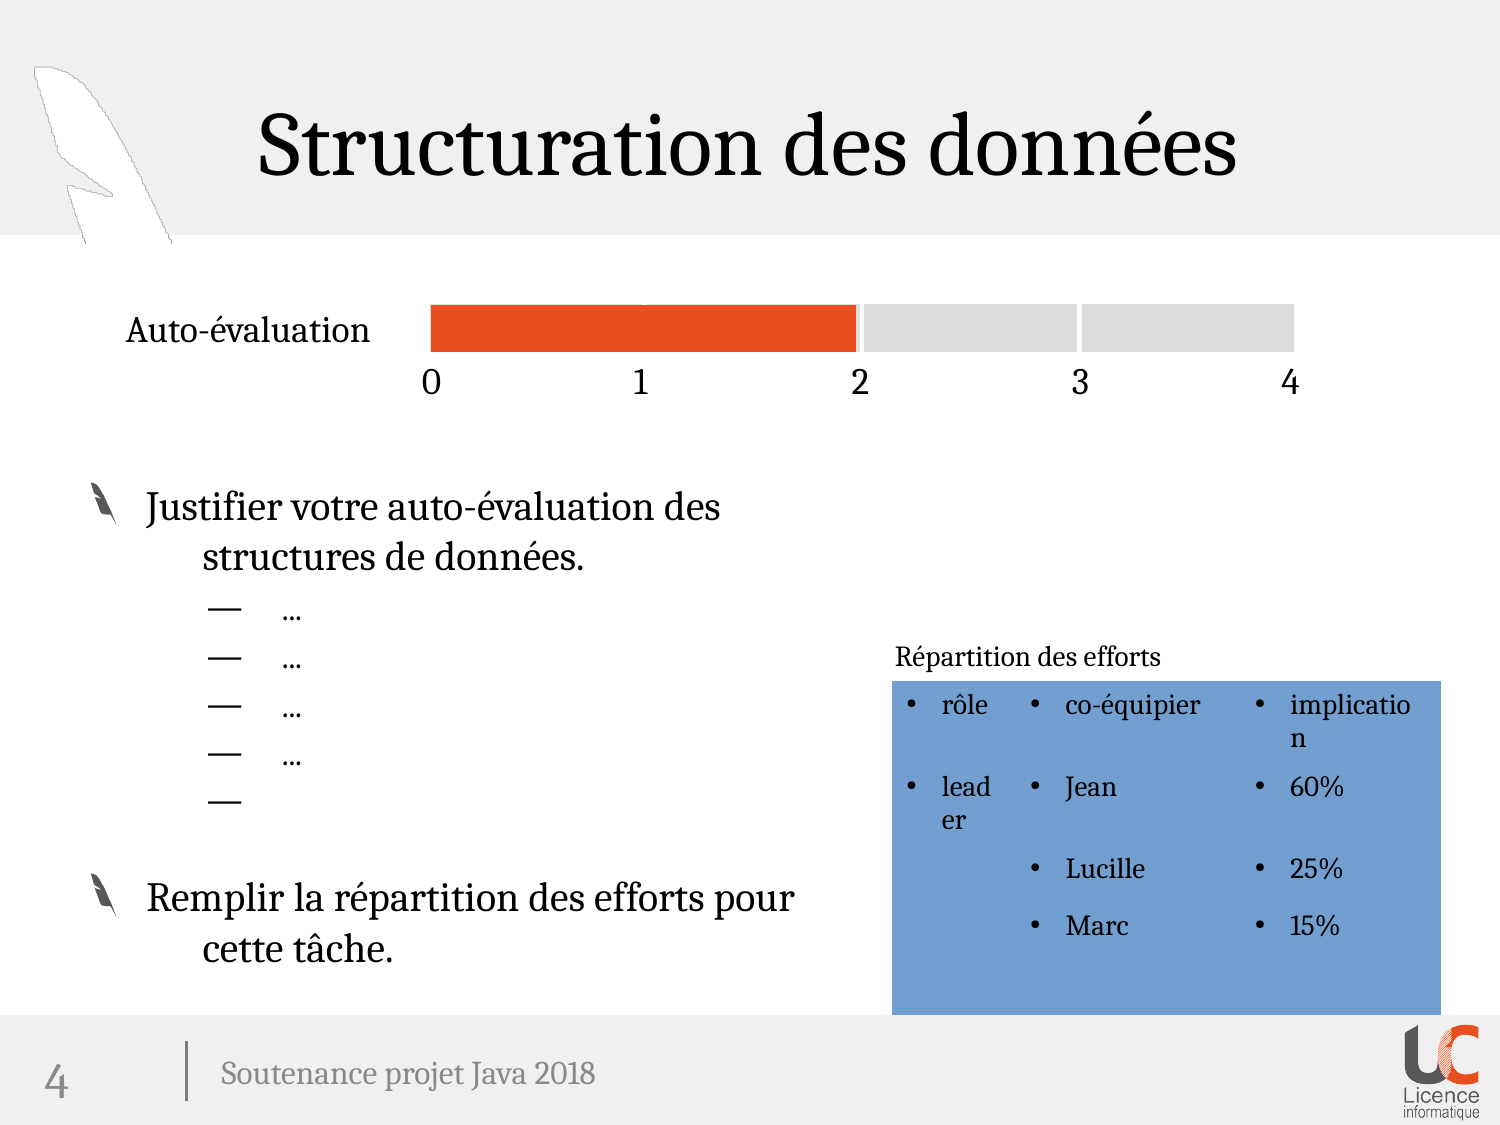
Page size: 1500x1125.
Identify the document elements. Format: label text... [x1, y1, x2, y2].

table_cell Lucille [1016, 844, 1240, 901]
text_box Répartition des efforts [879, 630, 1237, 681]
table_header co-équipier [1016, 681, 1240, 763]
table_cell 25% [1240, 844, 1441, 901]
table_cell [1240, 958, 1441, 1015]
table_cell 60% [1240, 763, 1441, 844]
table_cell [892, 901, 1016, 958]
list Justifier votre auto-évaluation des structures de données. ... ... ... ... Remplir la répartition des efforts pour cette tâche. [75, 444, 869, 1005]
table_cell [892, 844, 1016, 901]
table_cell Marc [1016, 901, 1240, 958]
title Structuration des données [75, 45, 1426, 233]
table_header rôle [892, 681, 1016, 763]
table_cell 15% [1240, 901, 1441, 958]
table_cell [1016, 958, 1240, 1015]
text_box [431, 305, 856, 352]
table_cell leader [892, 763, 1016, 844]
table_header implication [1240, 681, 1441, 763]
text_box <numéro> [29, 1041, 160, 1102]
table_cell Jean [1016, 763, 1240, 844]
picture [1398, 1020, 1484, 1122]
picture [29, 63, 187, 244]
text_box Soutenance projet Java 2018 [206, 1041, 939, 1102]
table_cell [892, 958, 1016, 1015]
